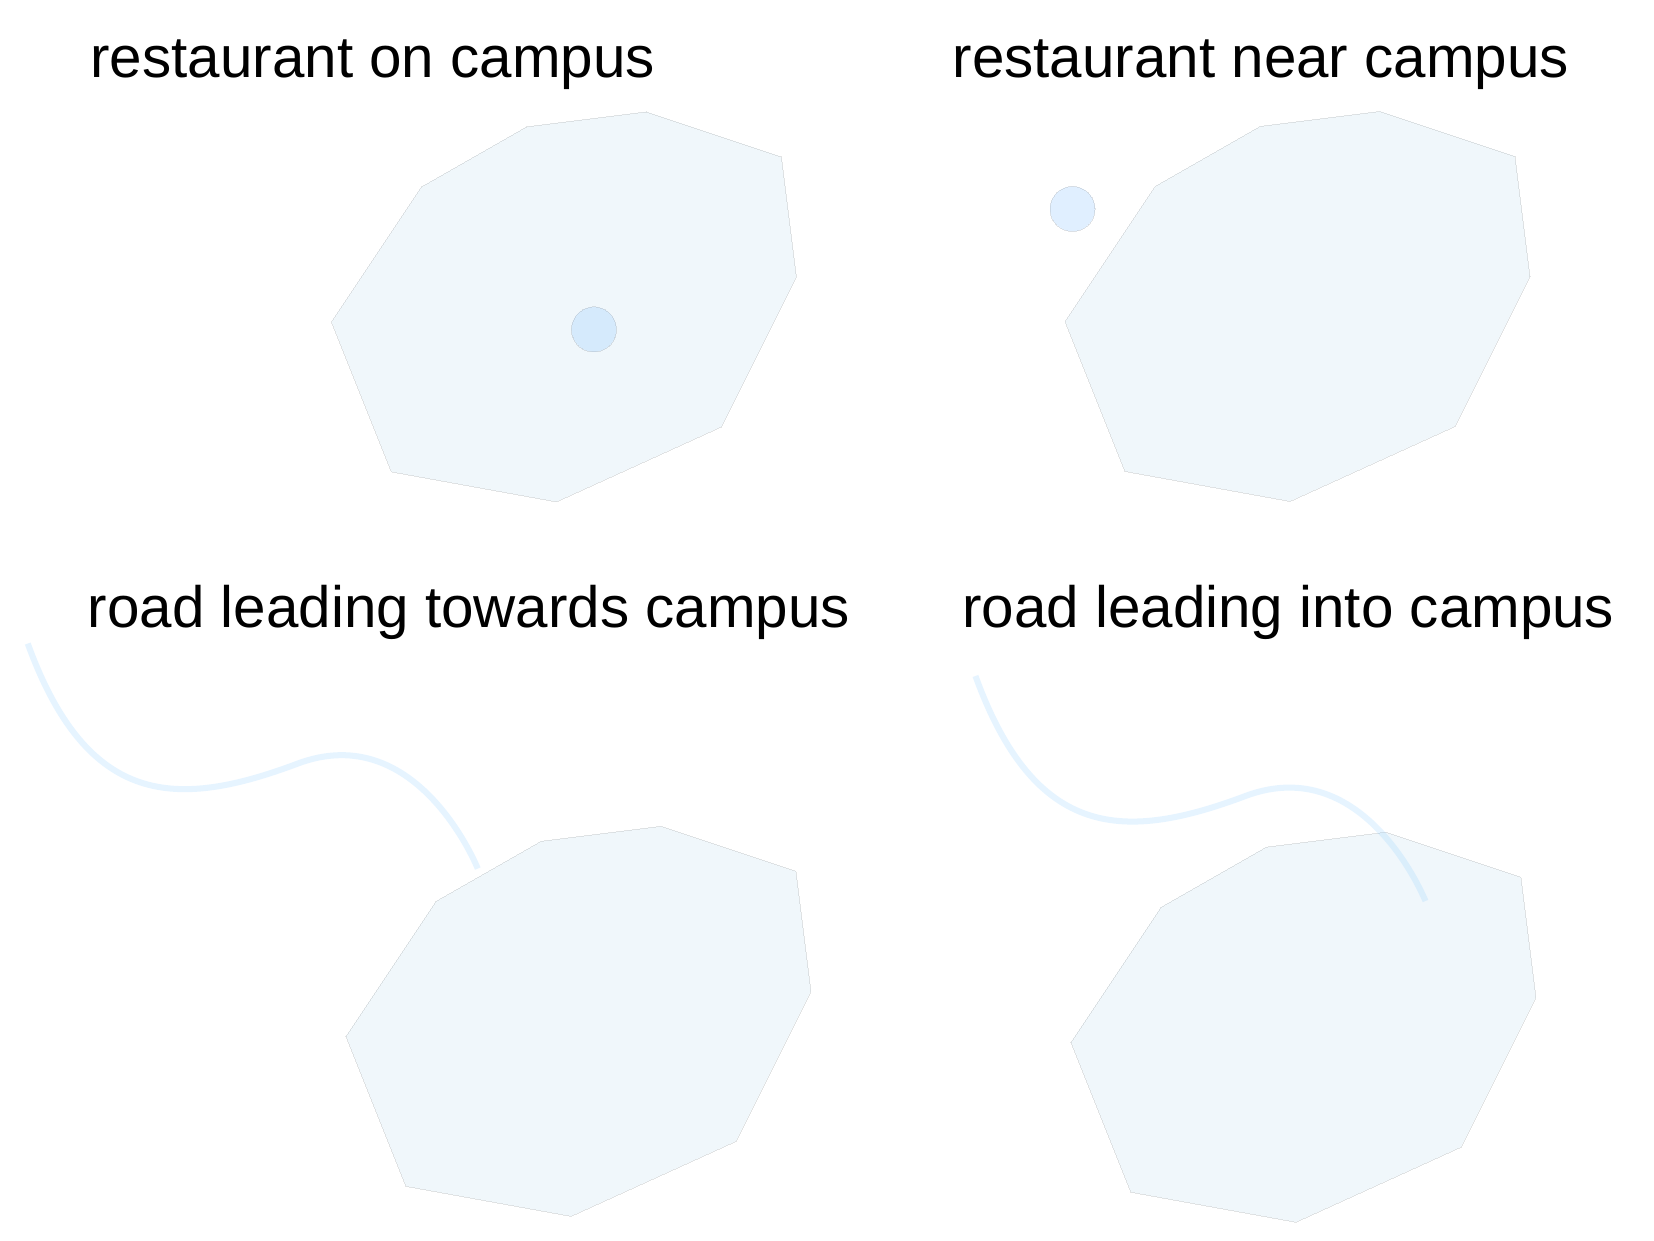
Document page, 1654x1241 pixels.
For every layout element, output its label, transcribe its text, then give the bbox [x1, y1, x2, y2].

text_box restaurant on campus [0, 25, 738, 106]
text_box [1065, 111, 1531, 502]
text_box [1050, 186, 1096, 232]
text_box [1070, 832, 1536, 1223]
text_box [345, 826, 811, 1217]
text_box road leading into campus [820, 574, 1654, 745]
text_box road leading towards campus [0, 574, 820, 714]
text_box [331, 111, 797, 502]
text_box restaurant near campus [810, 25, 1600, 106]
